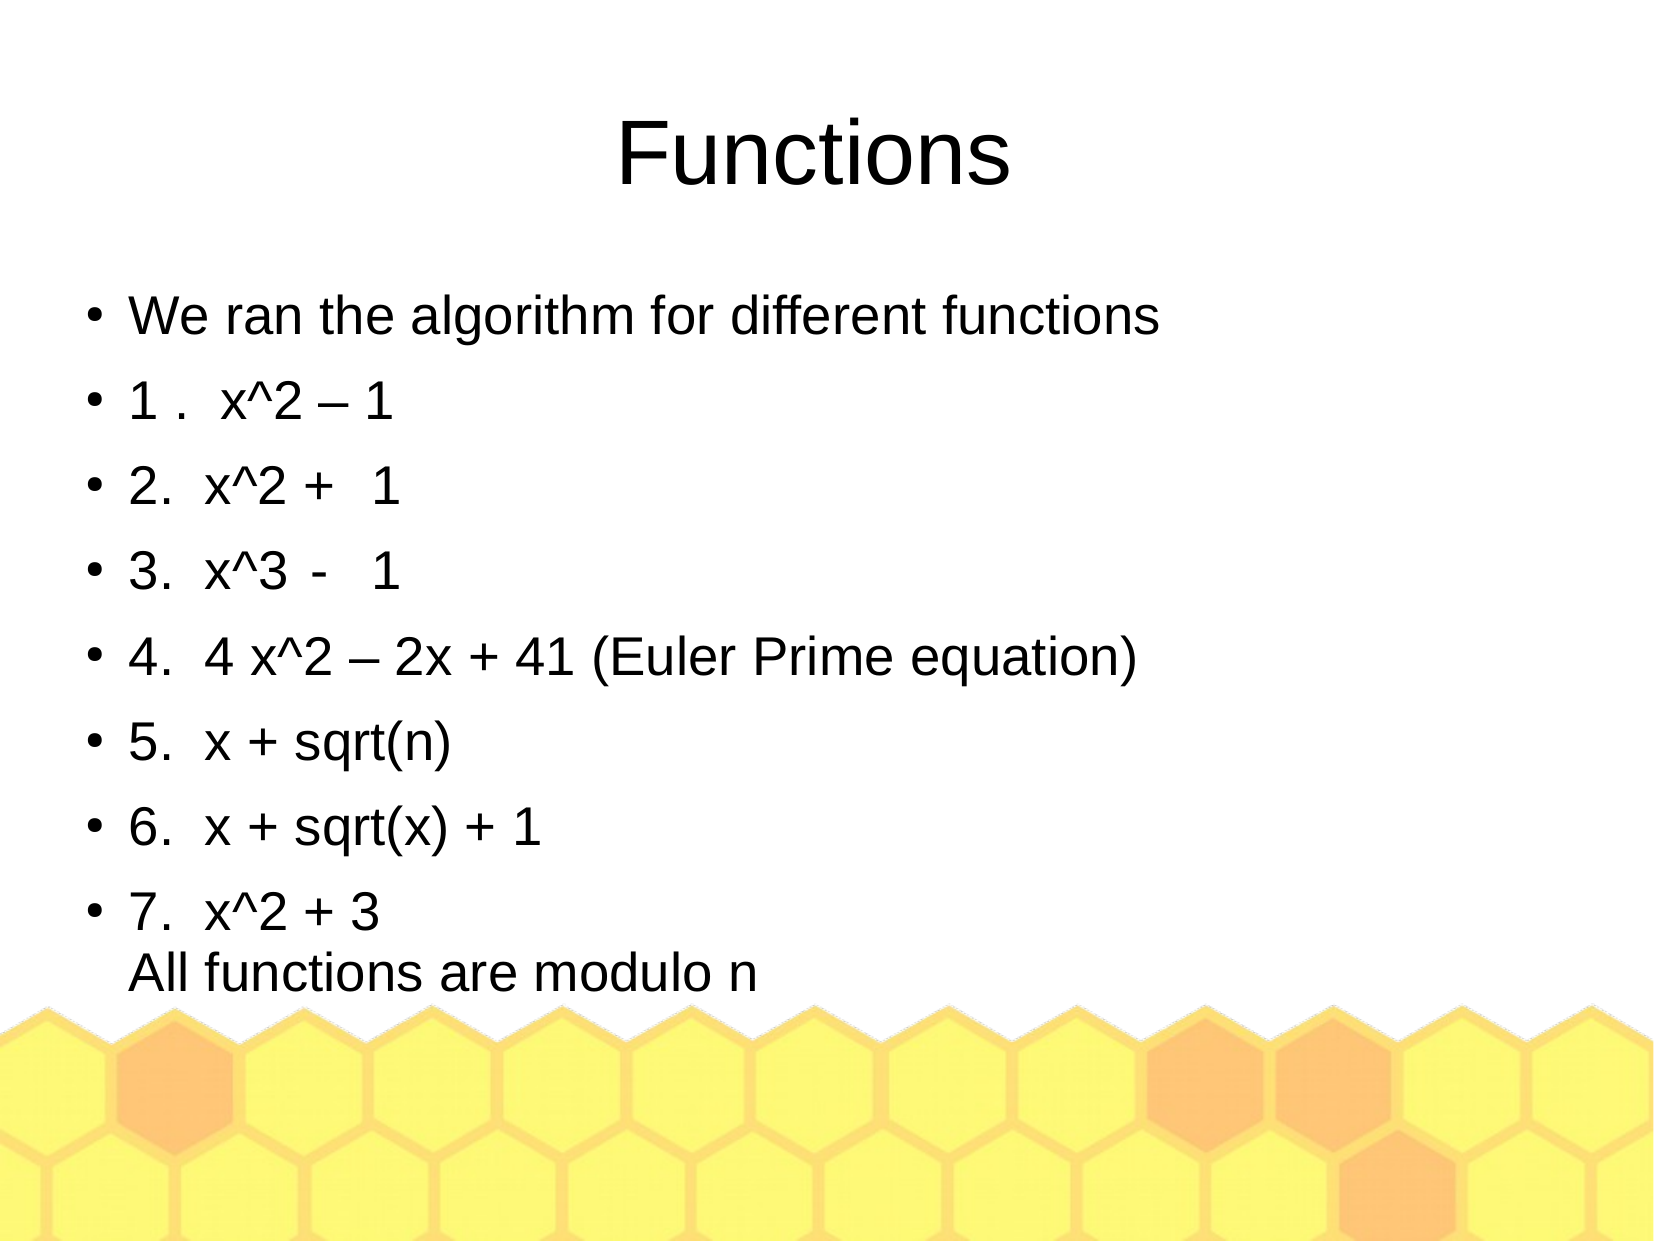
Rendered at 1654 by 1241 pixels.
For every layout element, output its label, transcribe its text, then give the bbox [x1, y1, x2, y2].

list We ran the algorithm for different functions 1 . x^2 – 1 2. x^2 + 1 3. x^3 - 1 4. 4 x^2 – 2x + 41 (Euler Prime equation) 5. x + sqrt(n) 6. x + sqrt(x) + 1 7. x^2 + 3 All functions are modulo n [70, 284, 1560, 1004]
title Functions [82, 49, 1571, 257]
picture [0, 1001, 1654, 1241]
